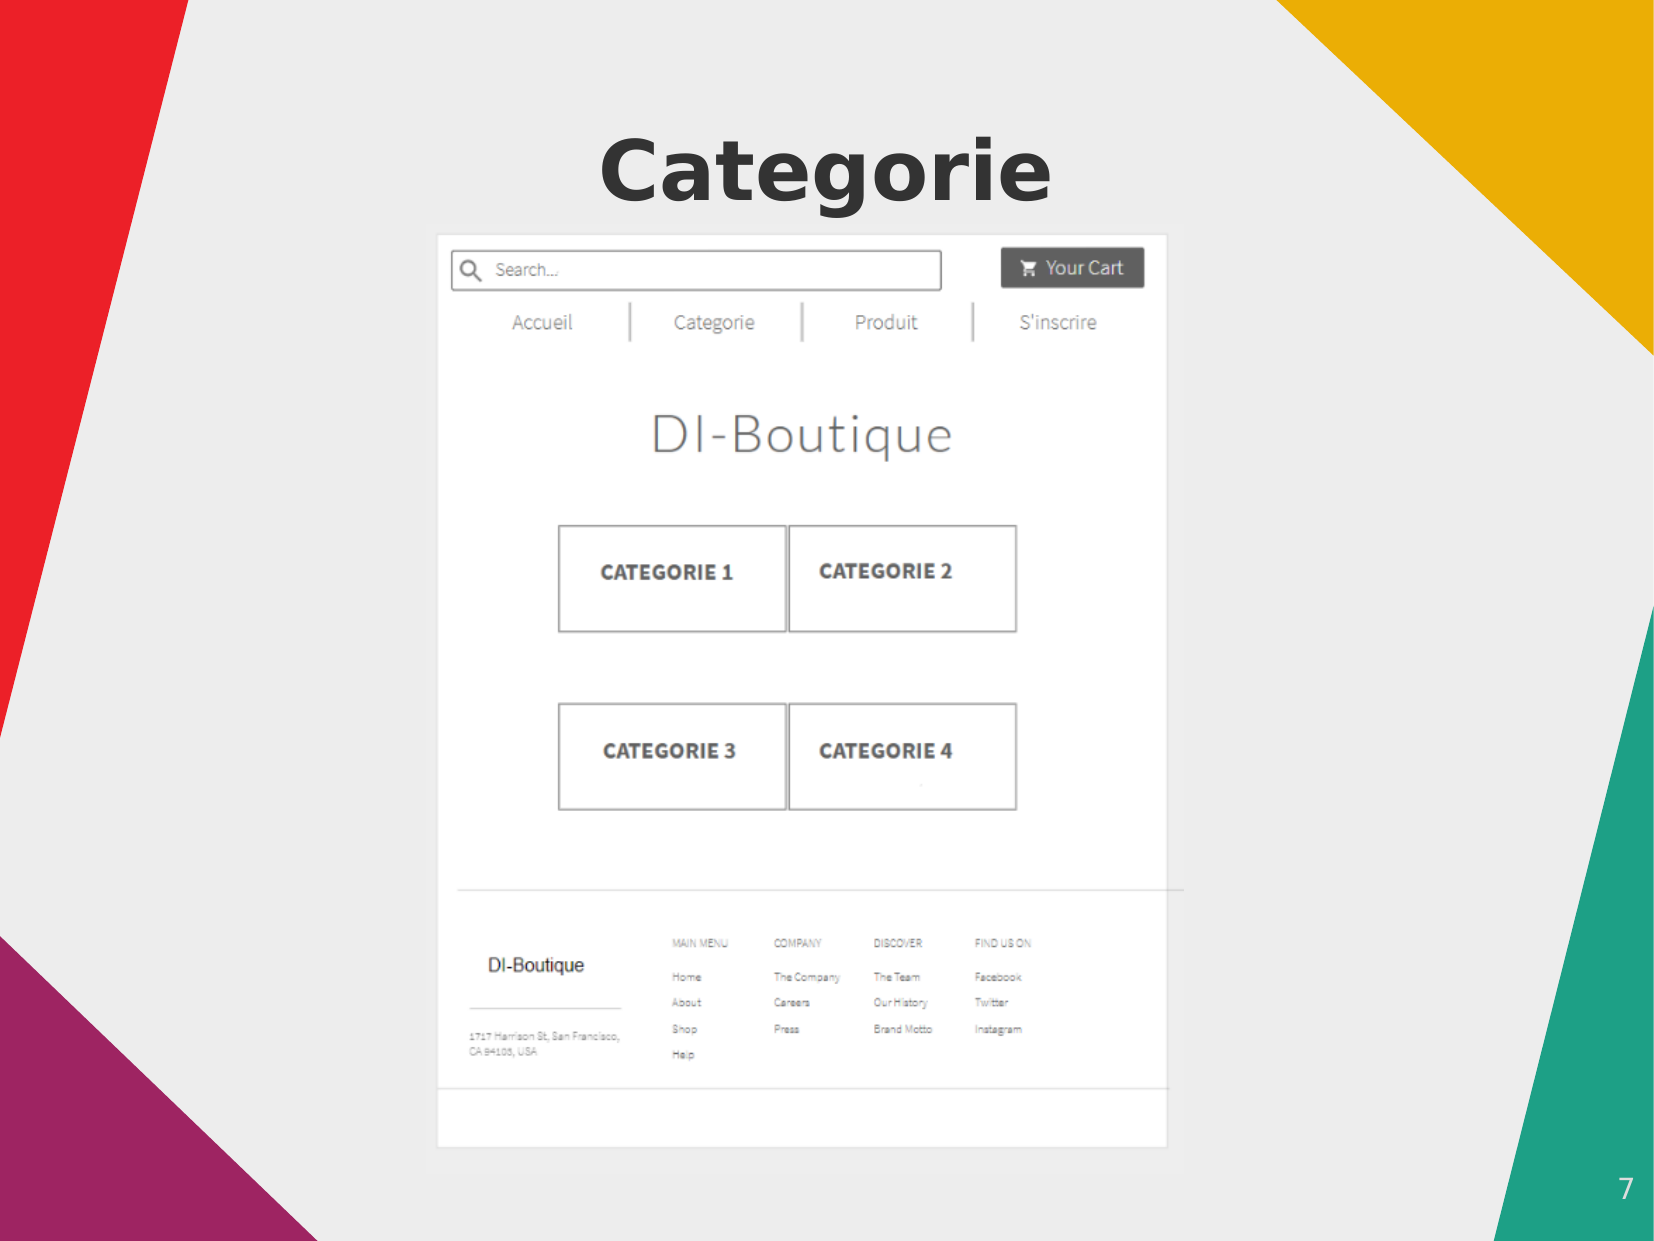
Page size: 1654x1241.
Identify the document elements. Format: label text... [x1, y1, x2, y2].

title Categorie [114, 73, 1539, 271]
picture [426, 224, 1184, 1174]
